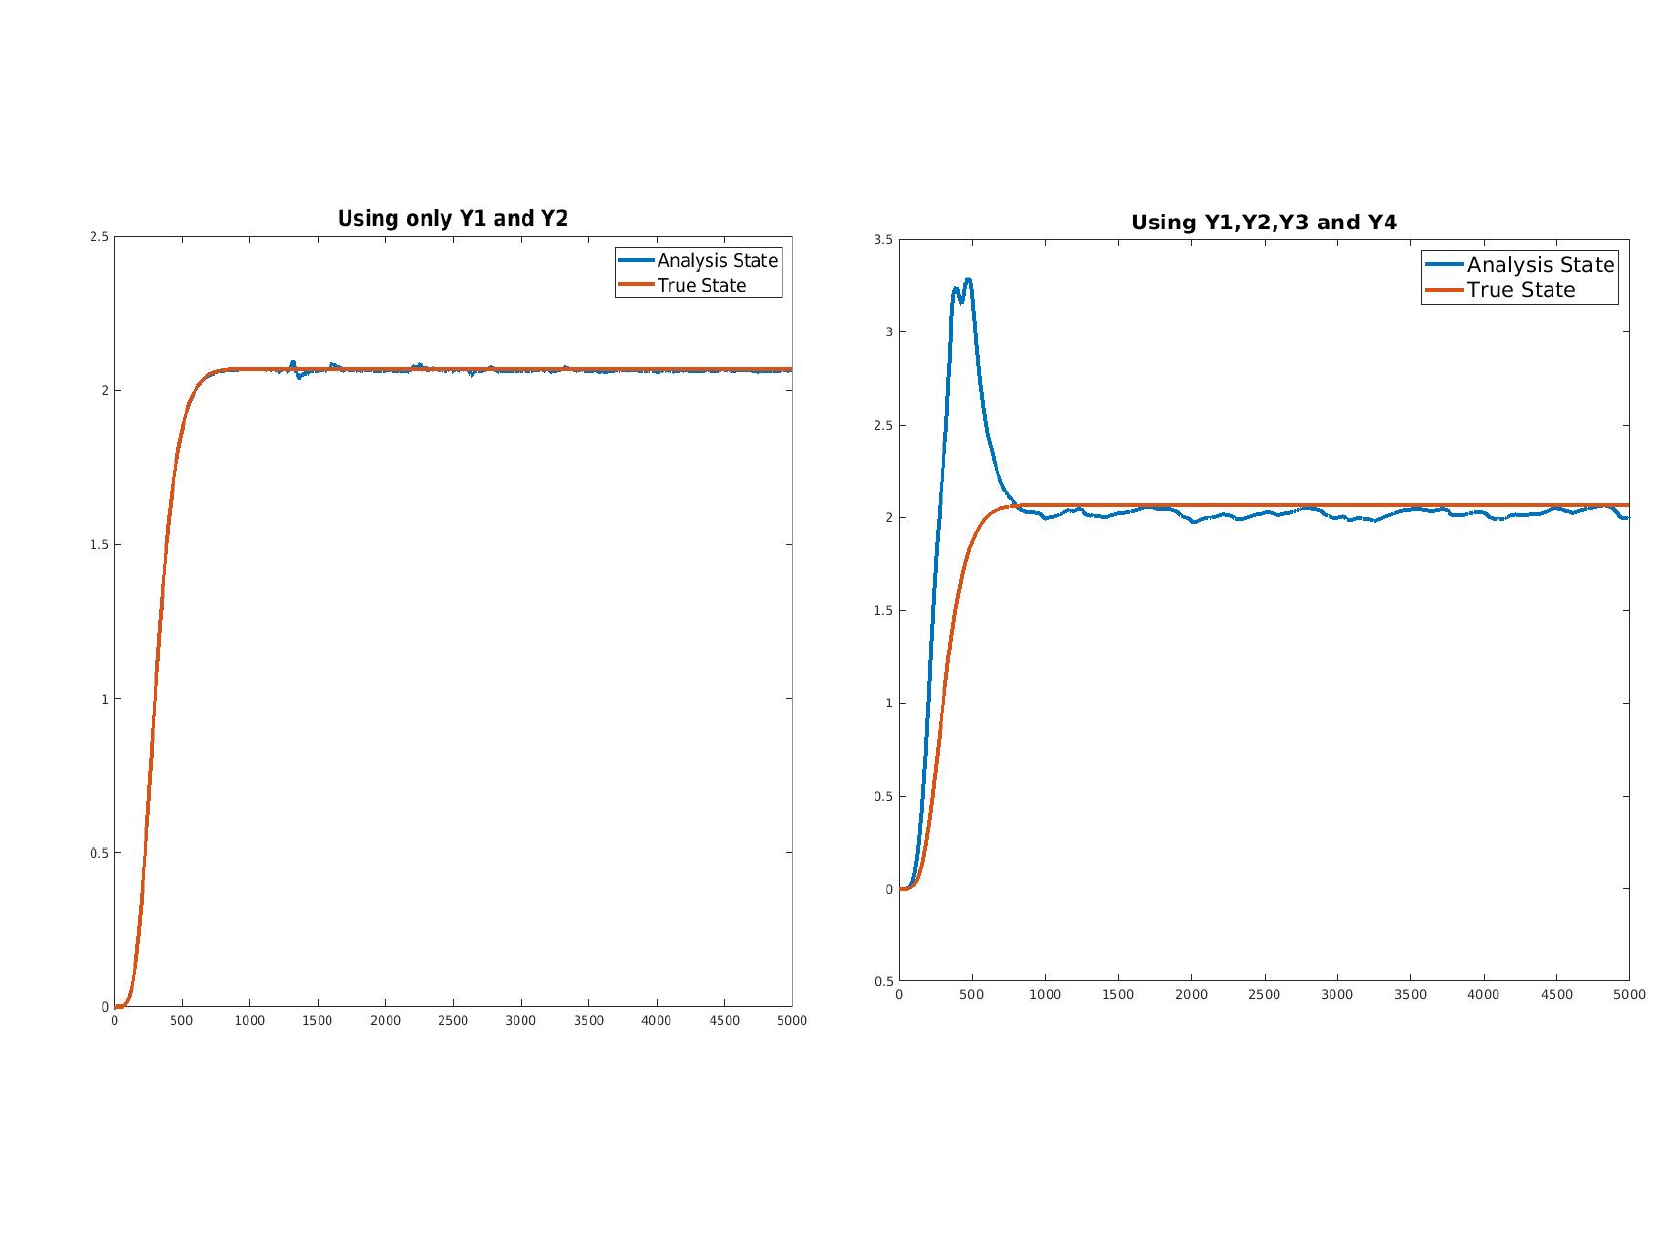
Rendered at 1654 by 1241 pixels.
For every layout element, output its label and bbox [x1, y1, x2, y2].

picture [0, 165, 1654, 1111]
